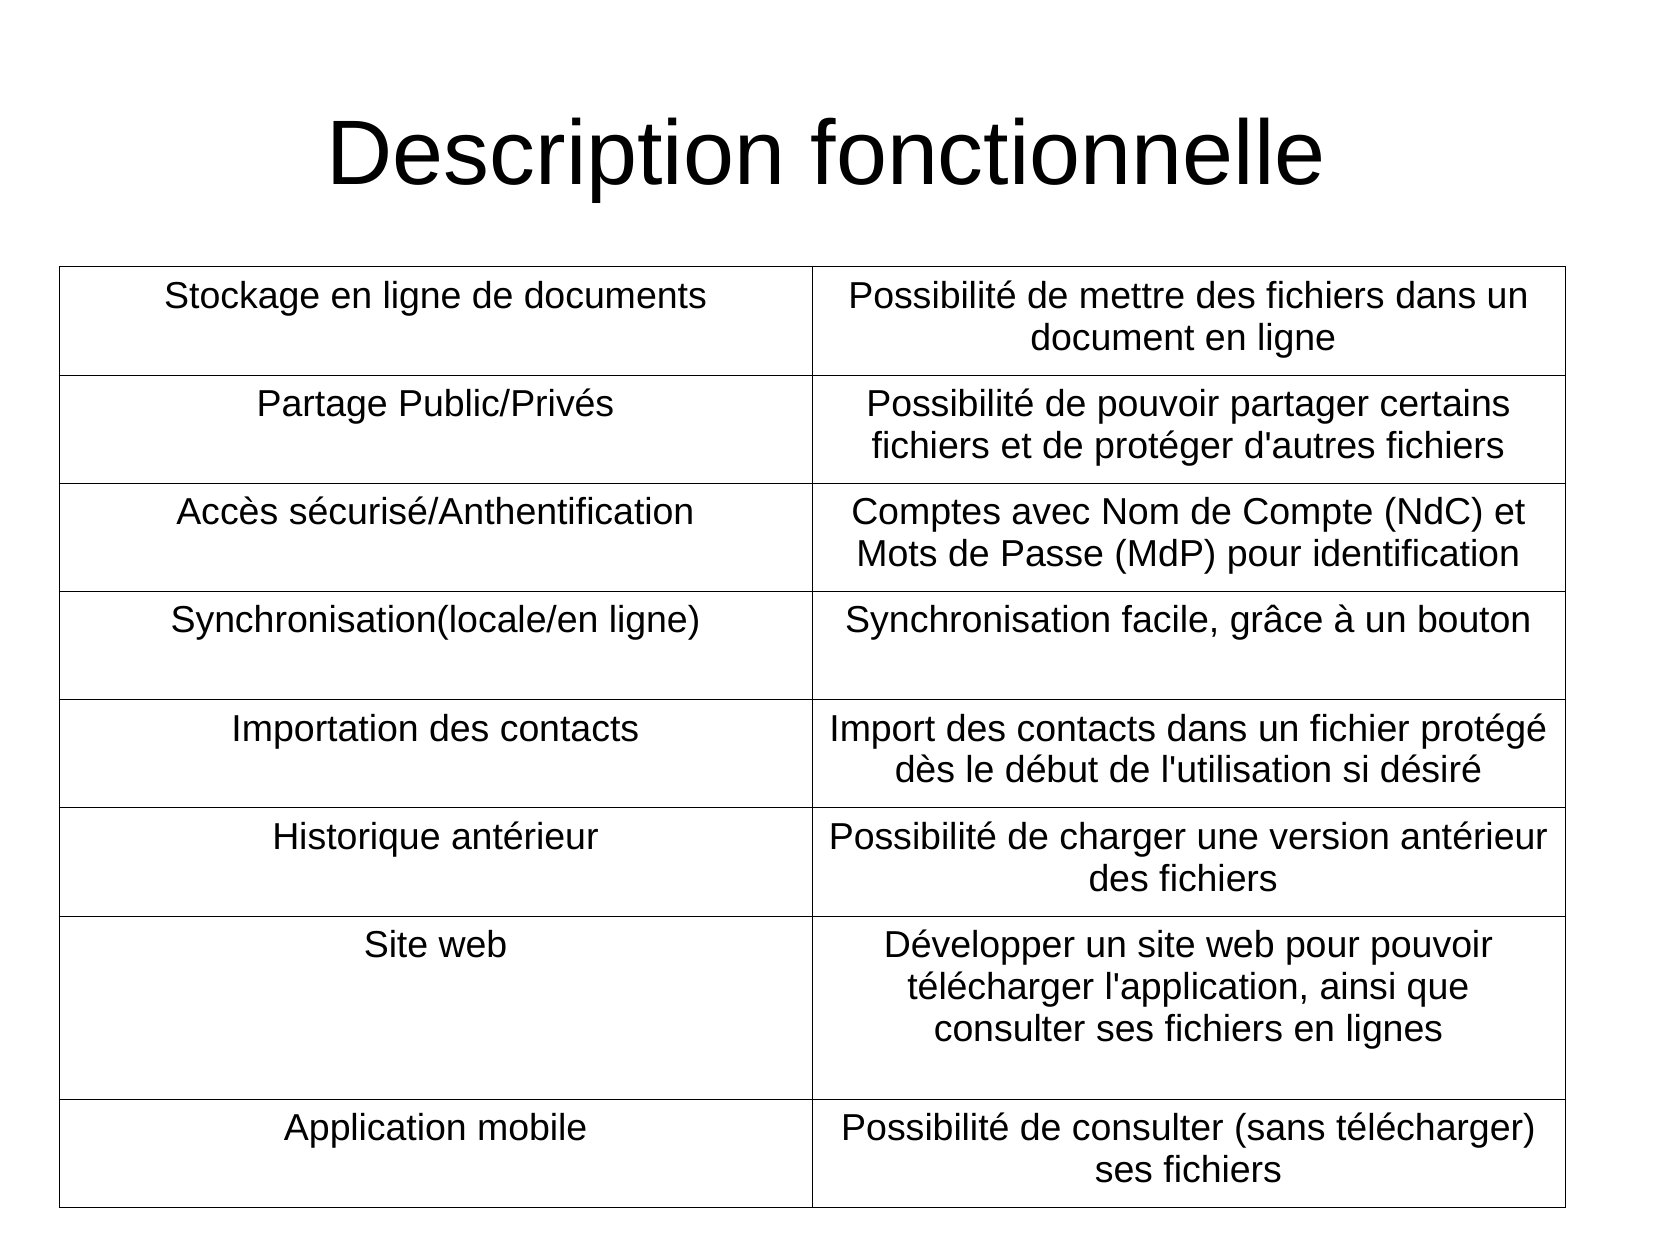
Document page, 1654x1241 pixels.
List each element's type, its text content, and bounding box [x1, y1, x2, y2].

table_cell Possibilité de pouvoir partager certains fichiers et de protéger d'autres fichiers [813, 376, 1565, 483]
table_header Possibilité de mettre des fichiers dans un document en ligne [813, 267, 1565, 375]
title Description fonctionnelle [82, 49, 1571, 257]
table_cell Historique antérieur [60, 808, 812, 916]
table_cell Importation des contacts [60, 700, 812, 807]
table_cell Site web [60, 917, 812, 1099]
table_cell Comptes avec Nom de Compte (NdC) et Mots de Passe (MdP) pour identification [813, 484, 1565, 591]
table_cell Import des contacts dans un fichier protégé dès le début de l'utilisation si désiré [813, 700, 1565, 807]
table_cell Possibilité de charger une version antérieur des fichiers [813, 808, 1565, 916]
table_cell Application mobile [60, 1100, 812, 1207]
table_cell Synchronisation facile, grâce à un bouton [813, 592, 1565, 699]
table_header Stockage en ligne de documents [60, 267, 812, 375]
table_cell Synchronisation(locale/en ligne) [60, 592, 812, 699]
table_cell Développer un site web pour pouvoir télécharger l'application, ainsi que consulter ses fichiers en lignes [813, 917, 1565, 1099]
table_cell Possibilité de consulter (sans télécharger) ses fichiers [813, 1100, 1565, 1207]
table_cell Accès sécurisé/Anthentification [60, 484, 812, 591]
table_cell Partage Public/Privés [60, 376, 812, 483]
